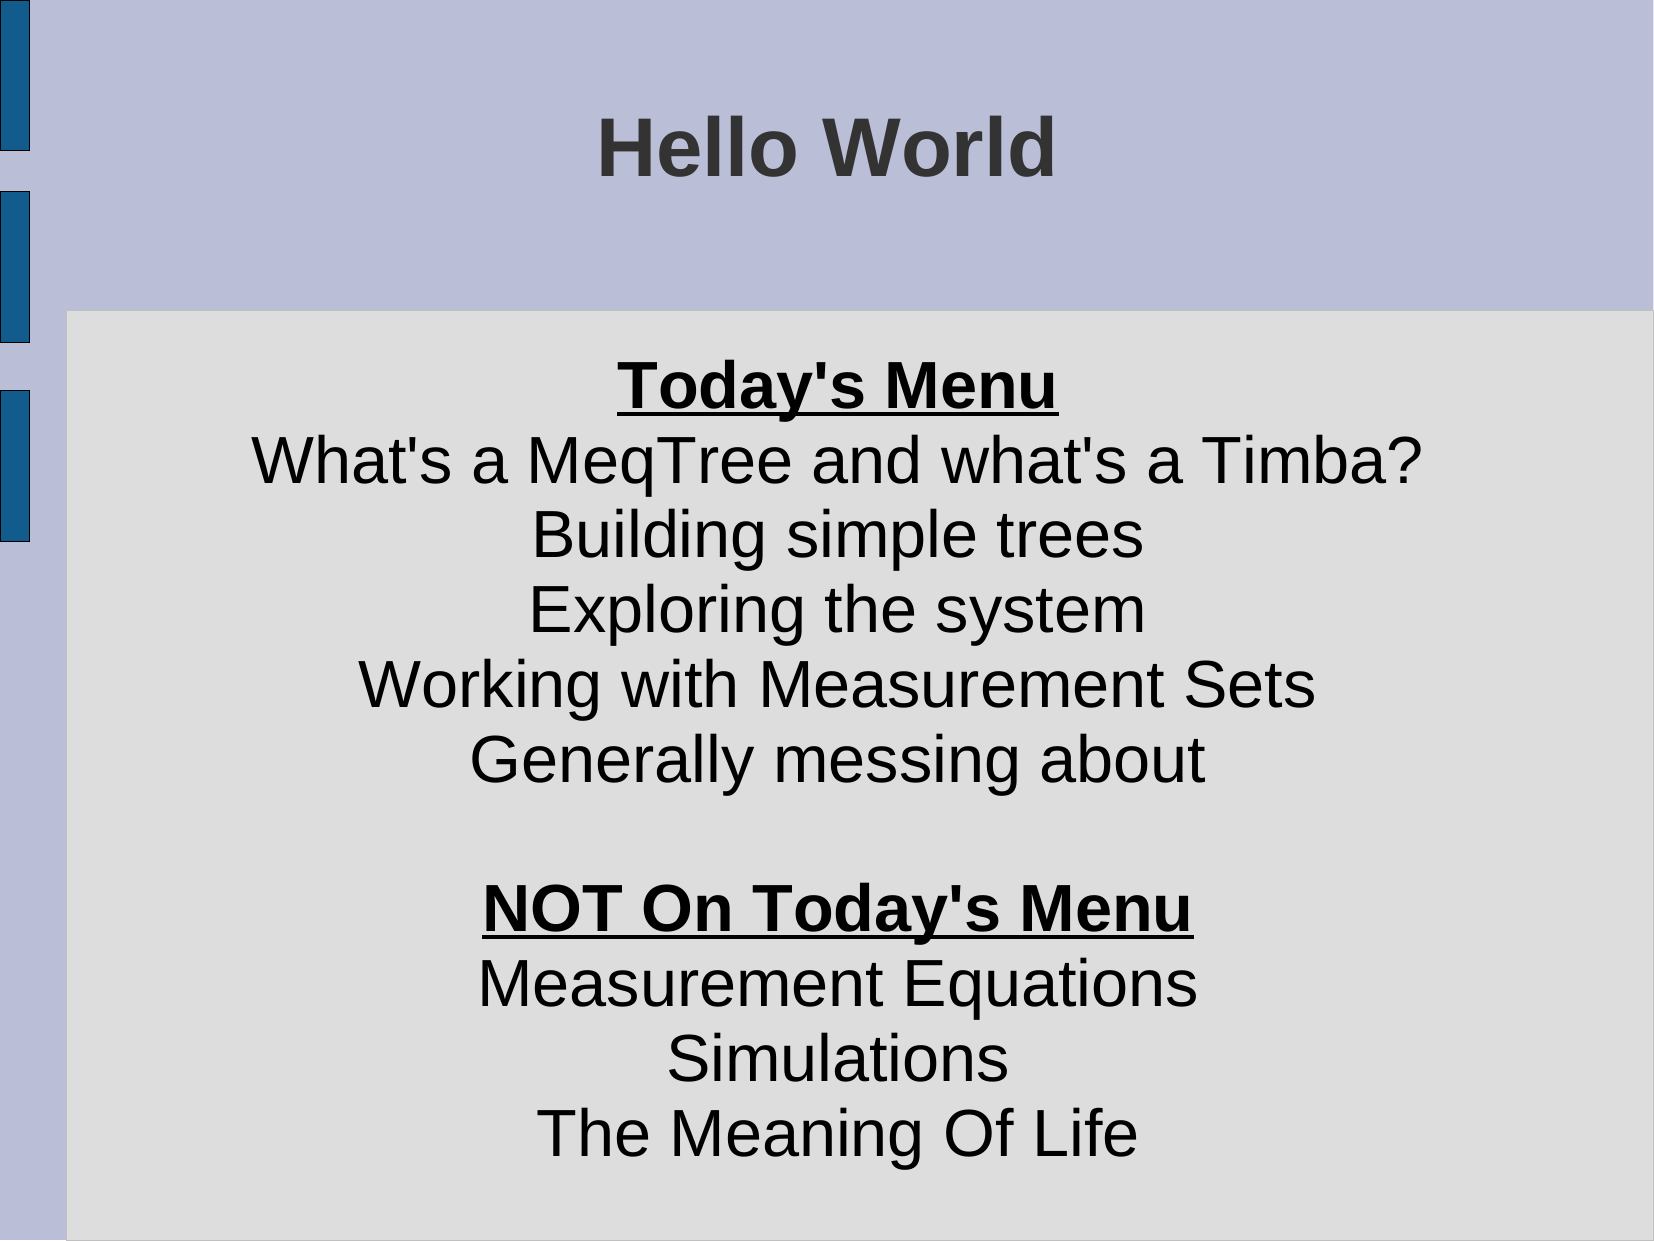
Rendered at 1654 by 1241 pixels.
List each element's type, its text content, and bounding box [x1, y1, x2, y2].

list Today's Menu What's a MeqTree and what's a Timba? Building simple trees Exploring the system Working with Measurement Sets Generally messing about NOT On Today's Menu Measurement Equations Simulations The Meaning Of Life [123, 347, 1536, 1204]
title Hello World [121, 91, 1534, 299]
